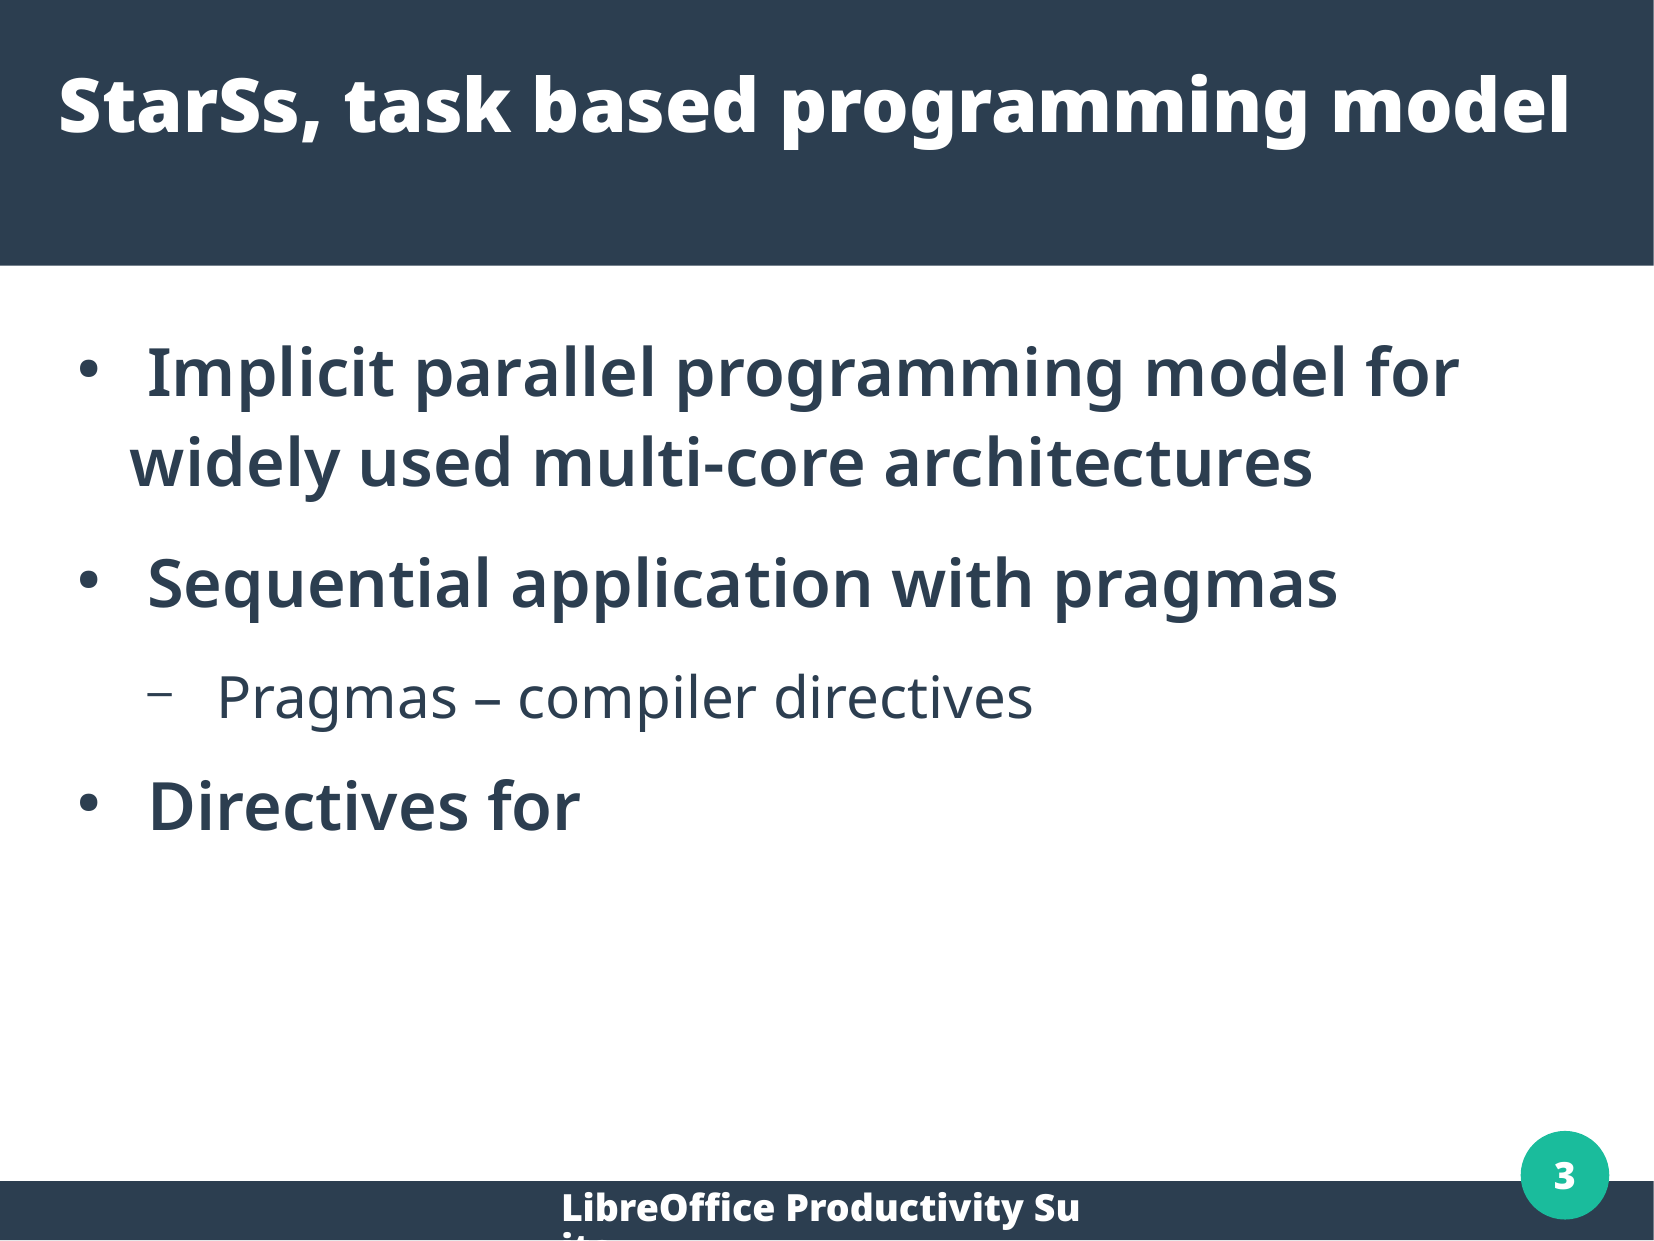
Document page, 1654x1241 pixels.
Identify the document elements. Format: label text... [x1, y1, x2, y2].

title StarSs, task based programming model [59, 16, 1595, 191]
list Implicit parallel programming model for widely used multi-core architectures Sequential application with pragmas Pragmas – compiler directives Directives for [59, 324, 1595, 1152]
